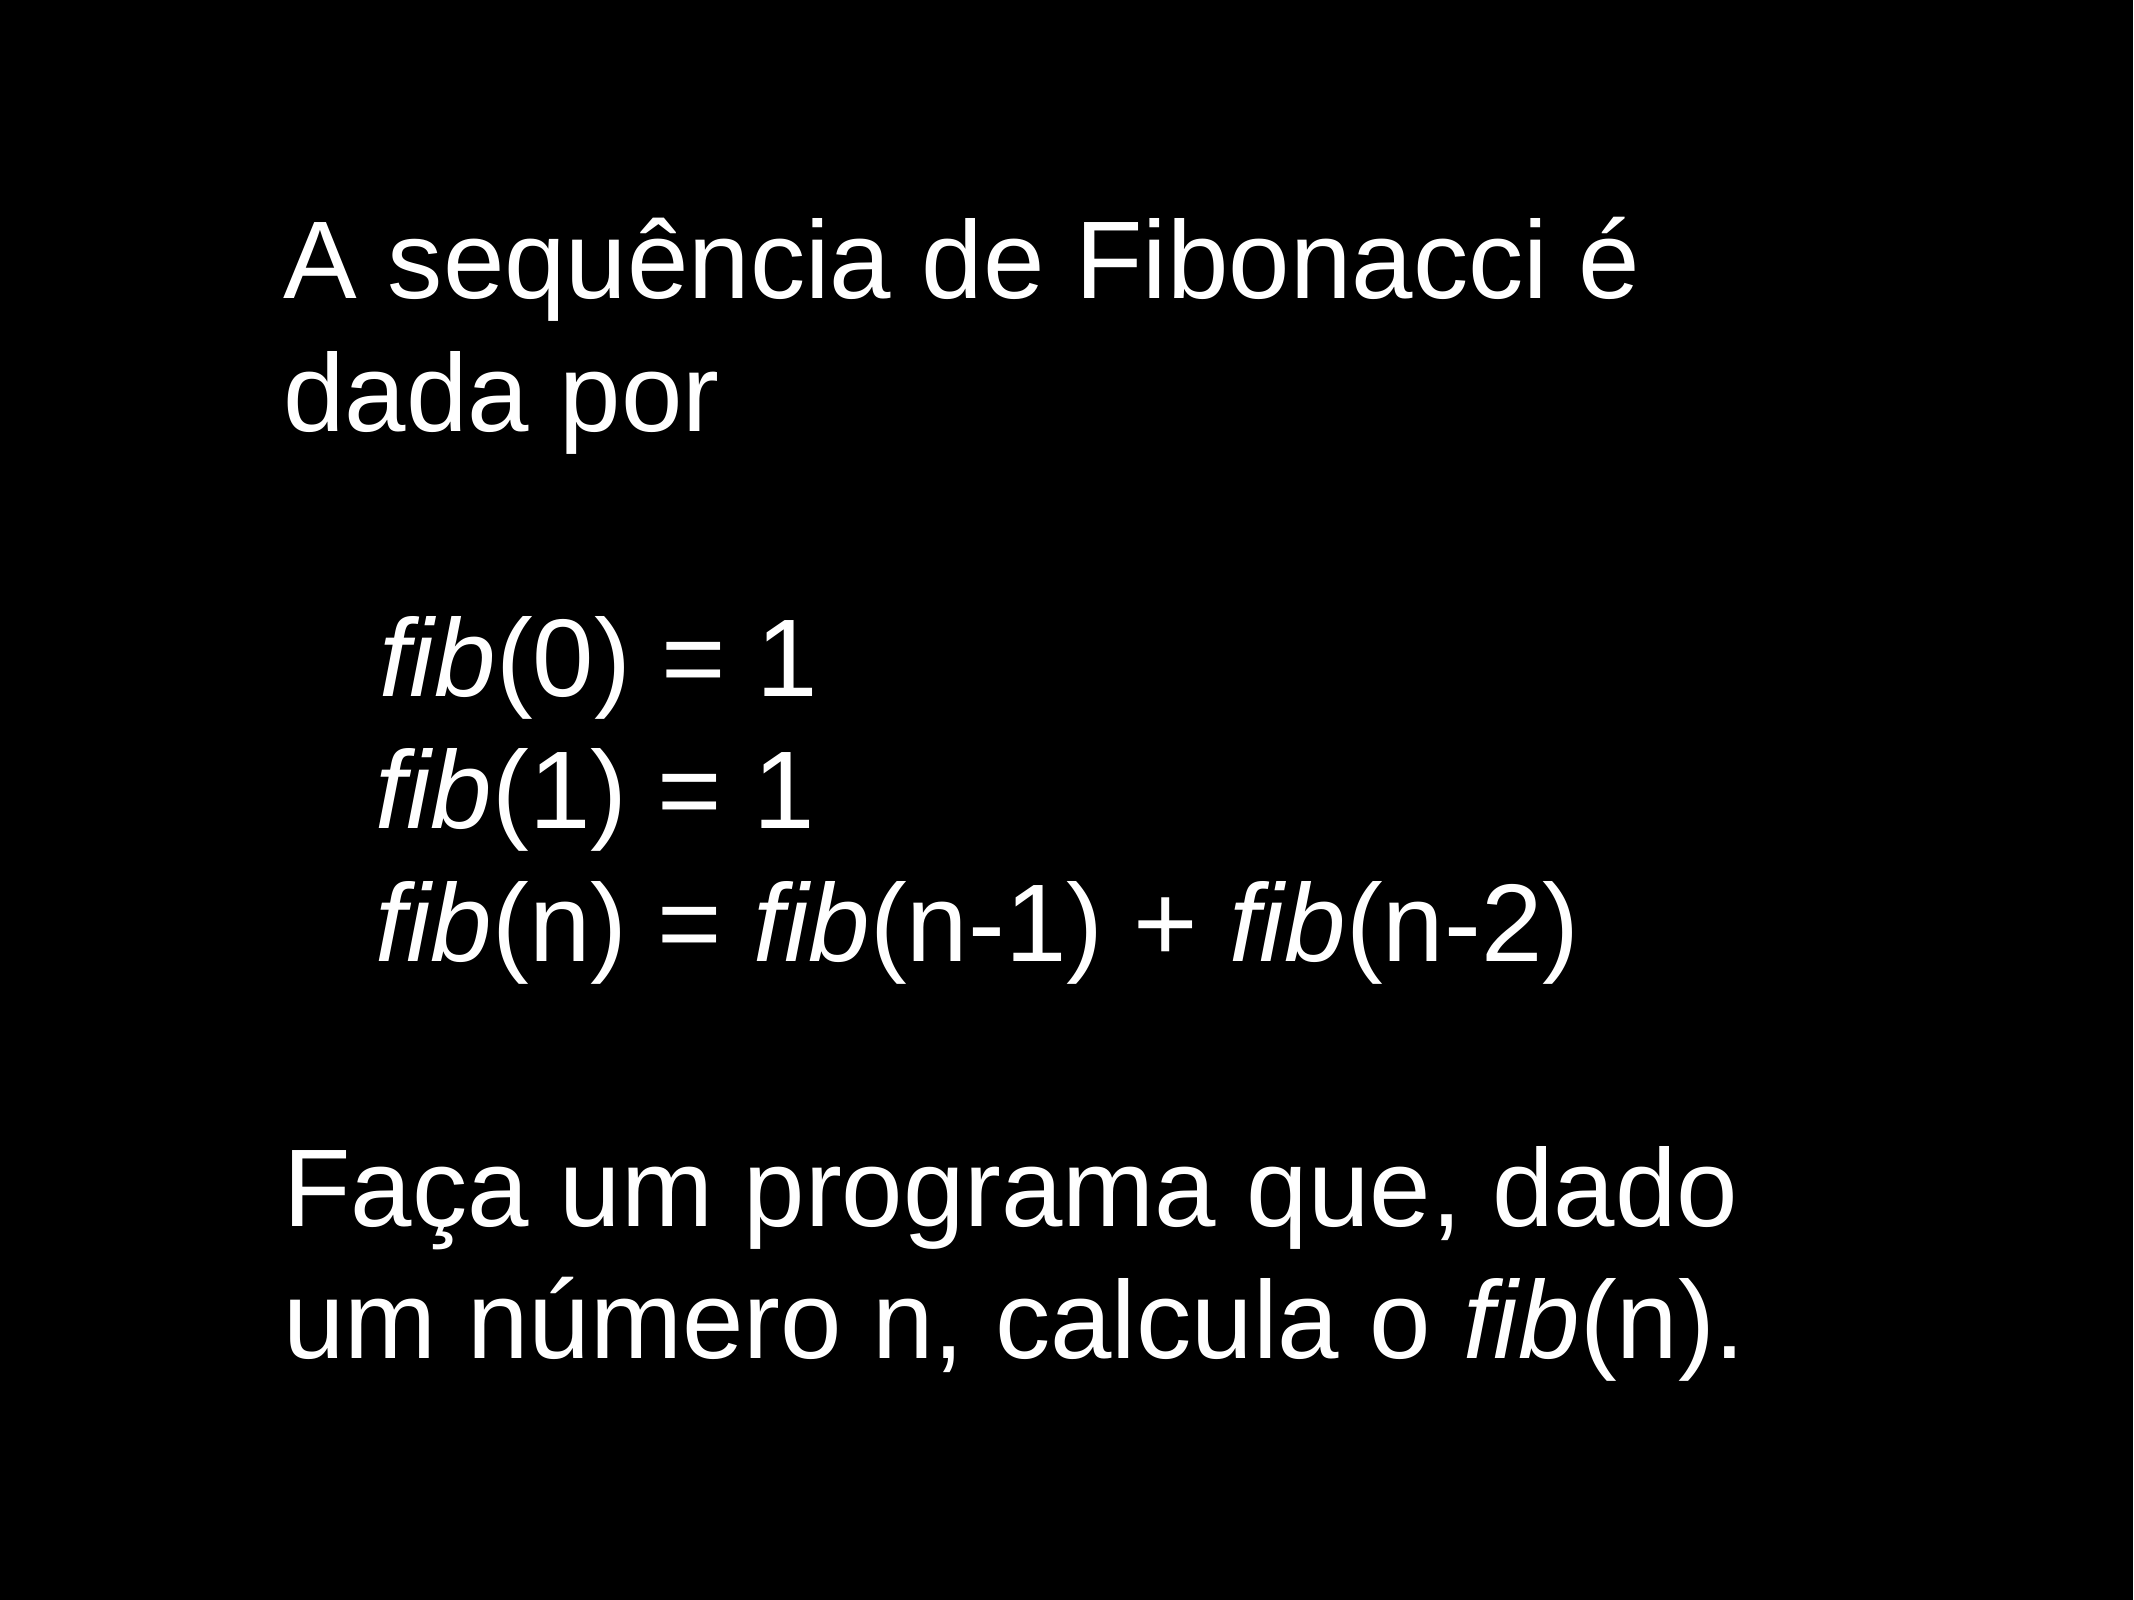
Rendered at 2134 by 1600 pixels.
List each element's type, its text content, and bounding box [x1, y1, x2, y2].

title A sequência de Fibonacci é dada por fib(0) = 1 fib(1) = 1 fib(n) = fib(n-1) + fib(n-2) Faça um programa que, dado um número n, calcula o fib(n). [283, 175, 1855, 1394]
